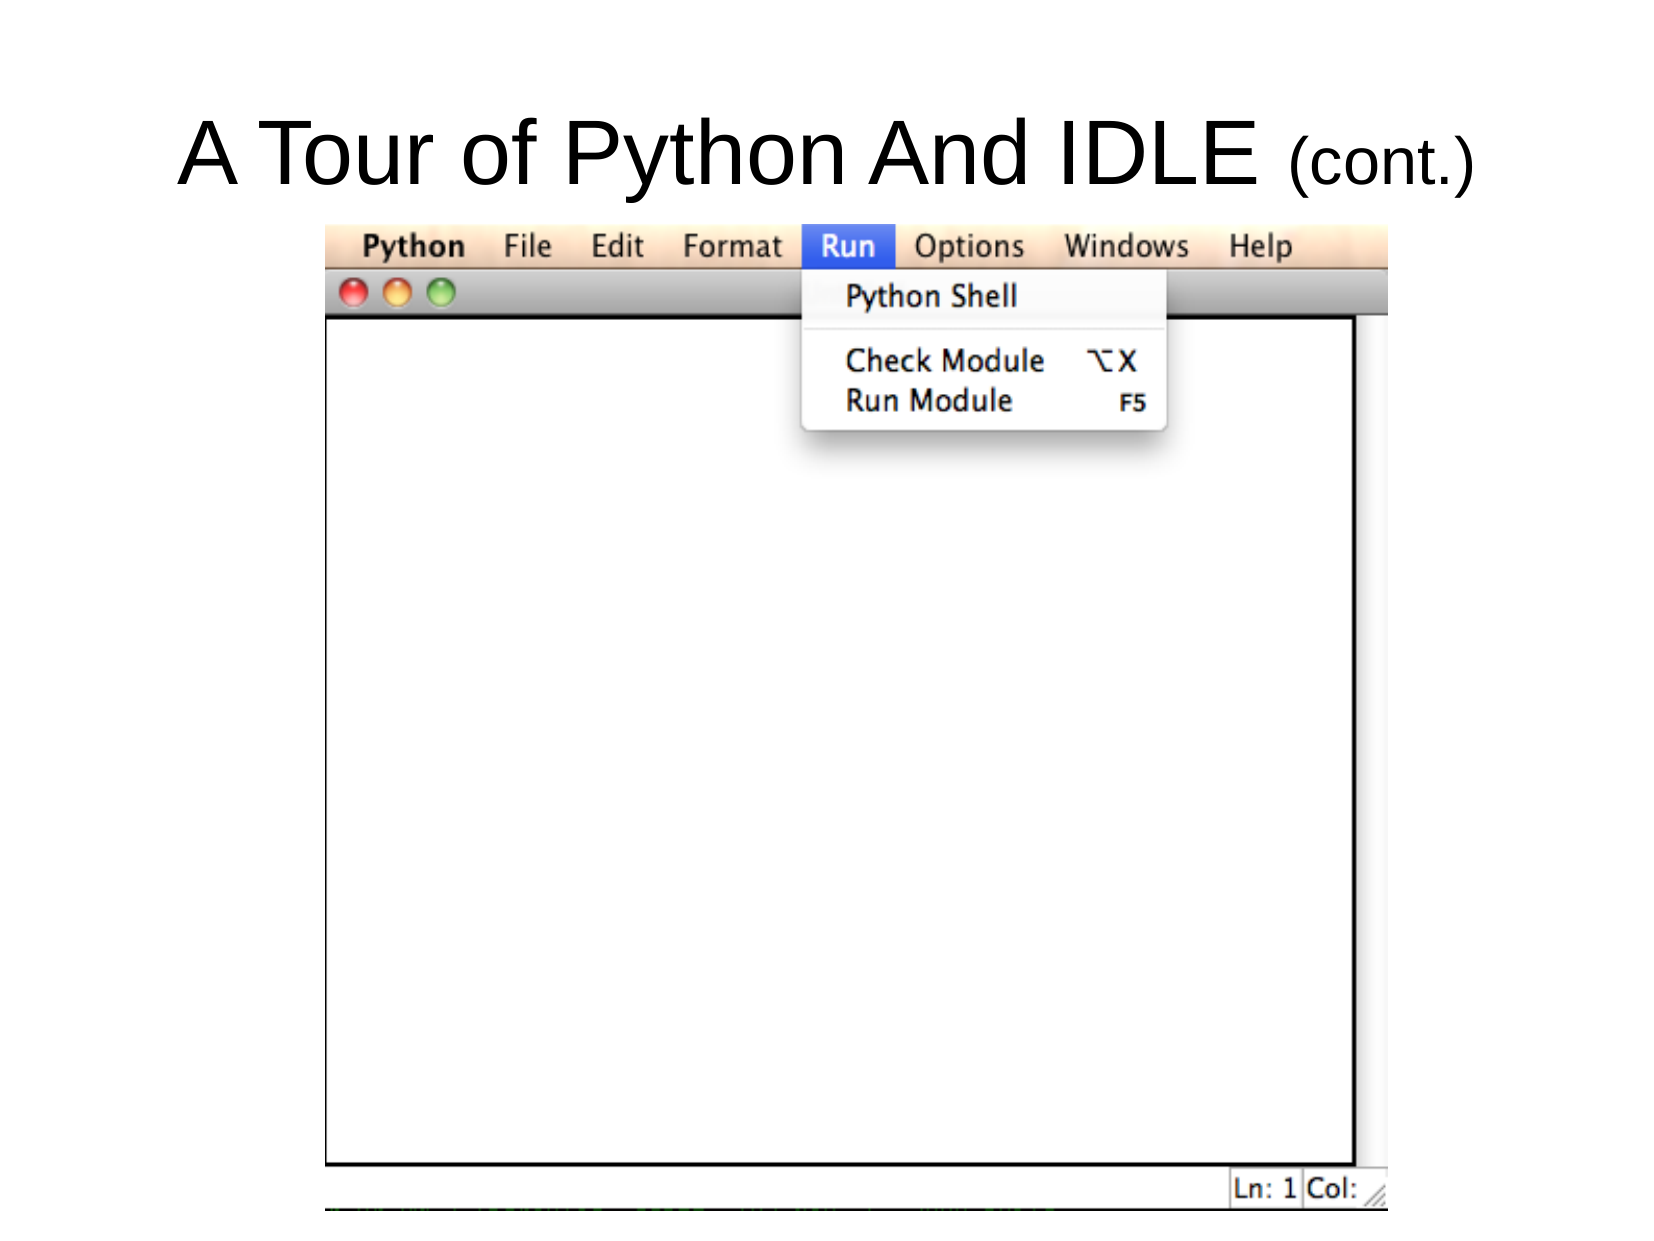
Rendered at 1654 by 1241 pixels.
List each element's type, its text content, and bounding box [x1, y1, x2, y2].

picture [325, 224, 1388, 1211]
title A Tour of Python And IDLE (cont.) [82, 49, 1571, 257]
